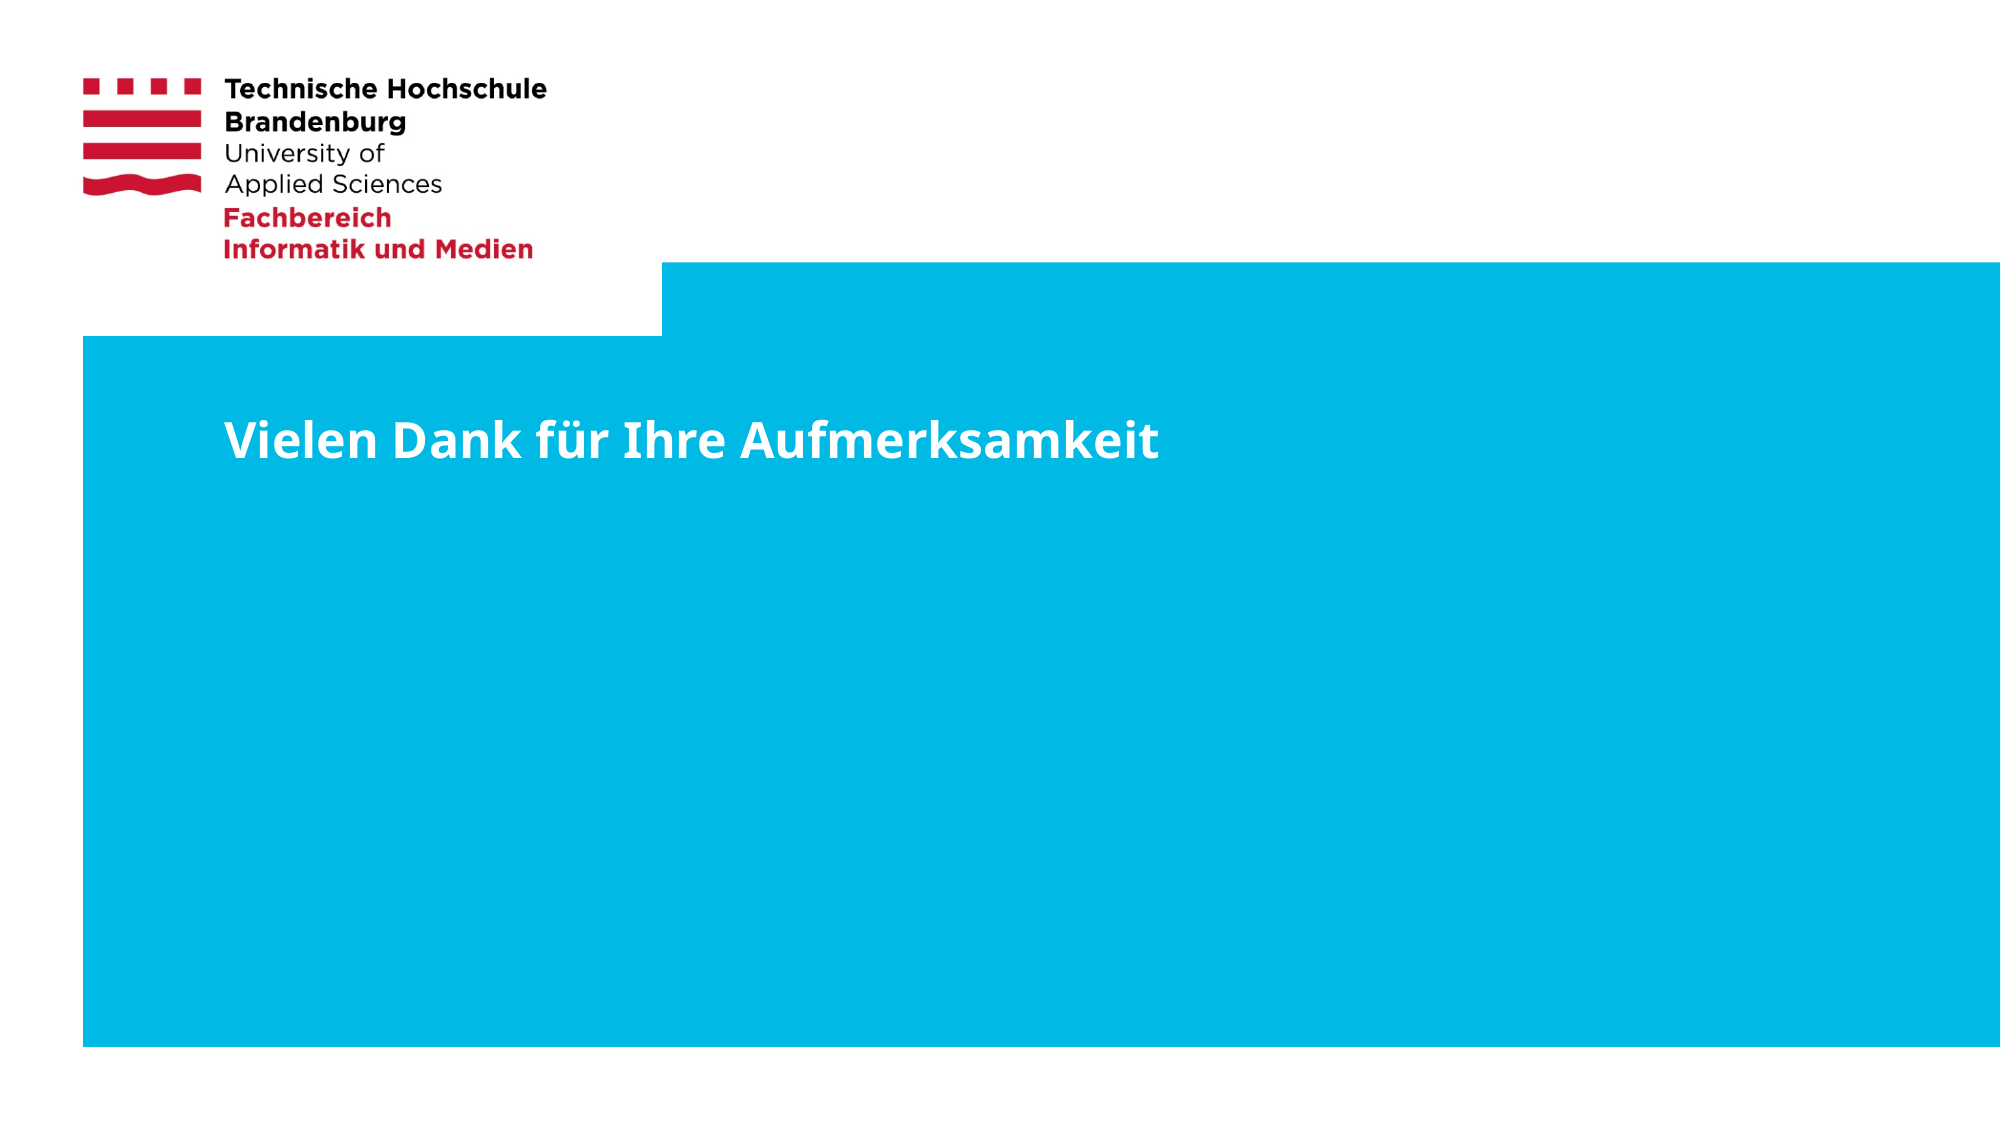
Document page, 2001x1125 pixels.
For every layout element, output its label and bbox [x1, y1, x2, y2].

picture [5, 0, 662, 336]
